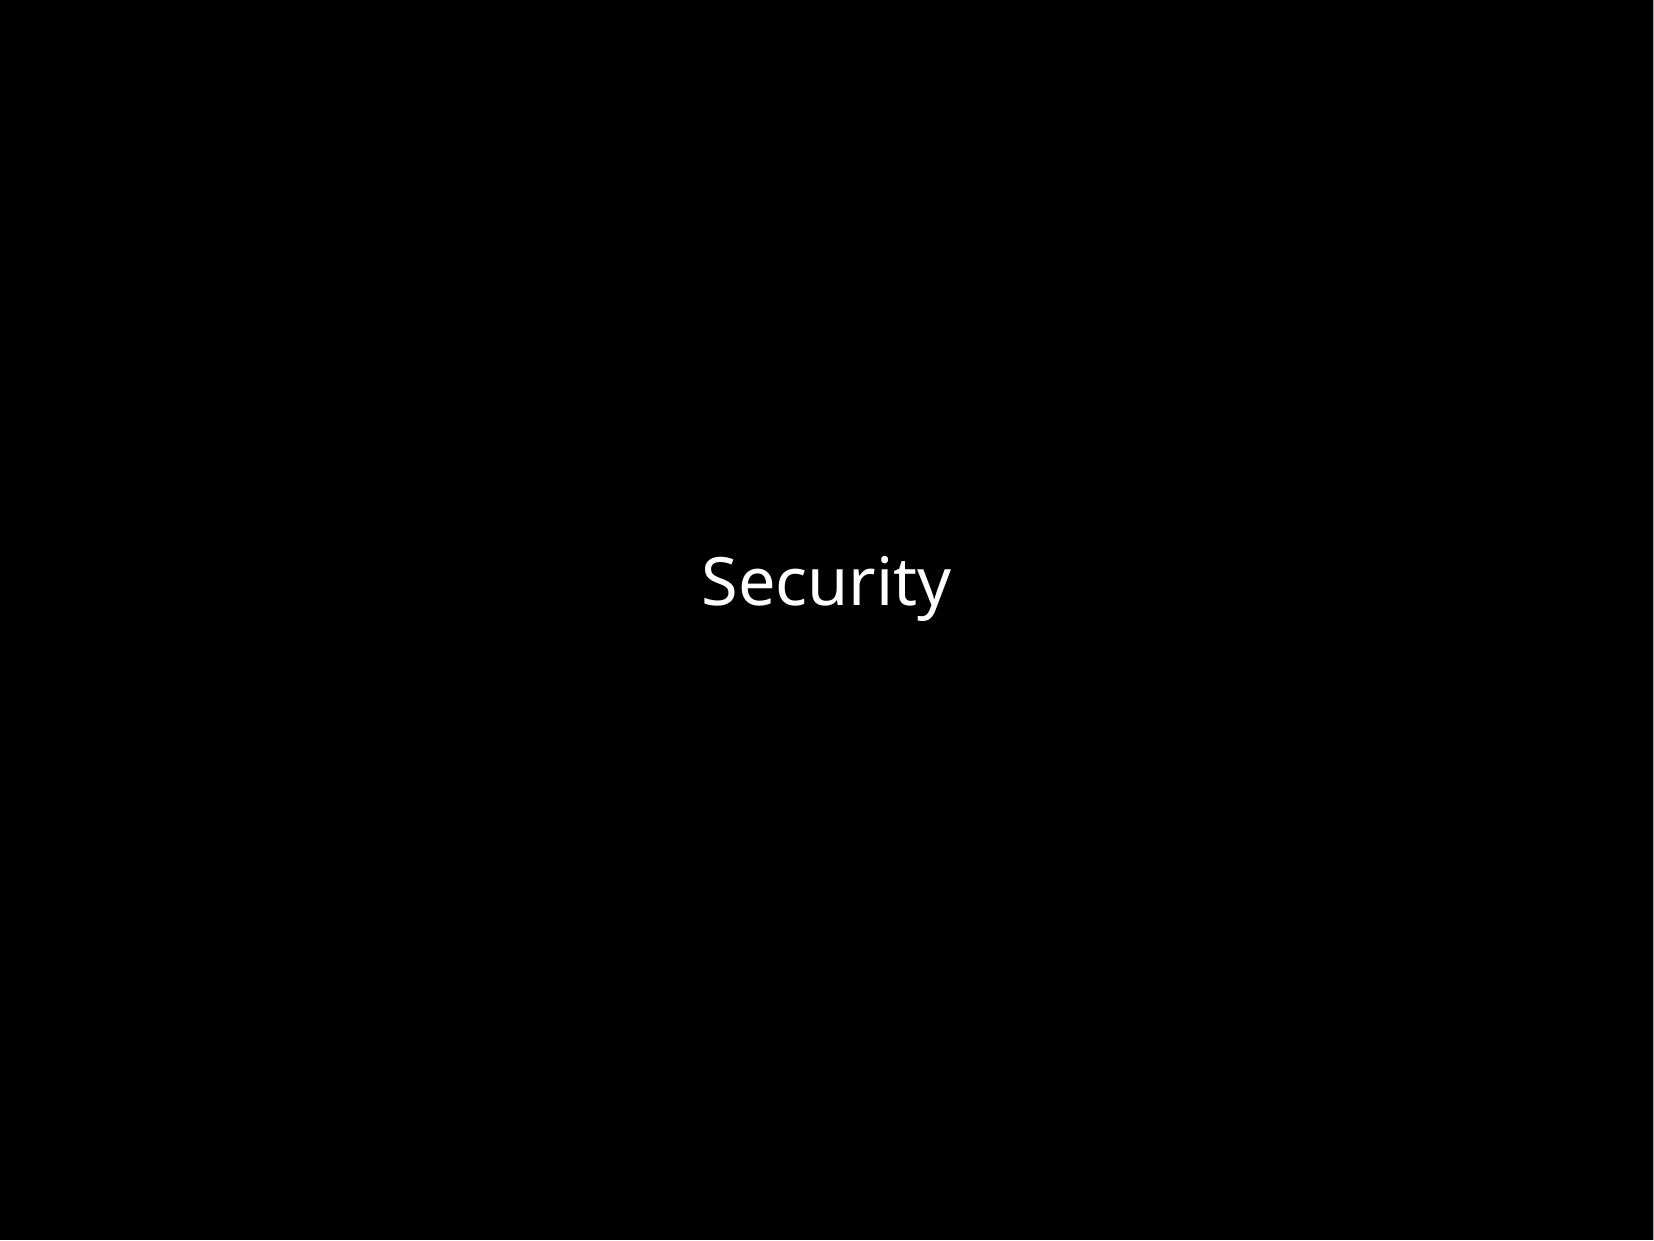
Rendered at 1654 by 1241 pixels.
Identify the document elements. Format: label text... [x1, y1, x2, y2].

subtitle Security [82, 56, 1571, 1102]
